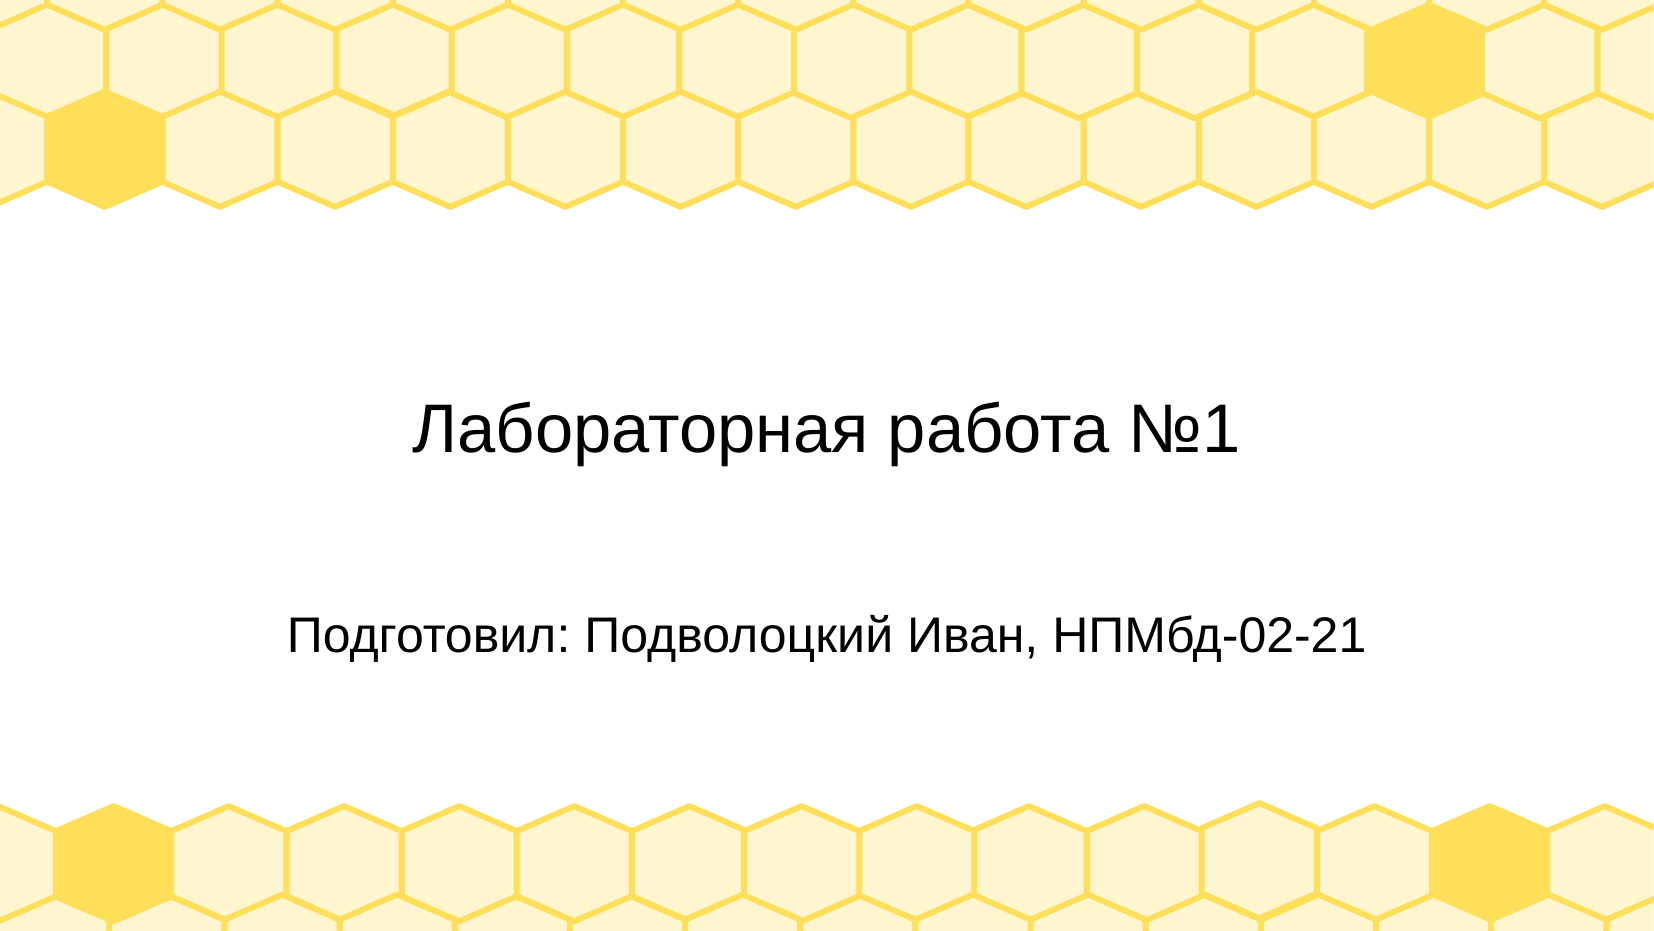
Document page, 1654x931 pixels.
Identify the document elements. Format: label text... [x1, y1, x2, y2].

title Лабораторная работа №1 [88, 324, 1565, 532]
subtitle Подготовил: Подволоцкий Иван, НПМбд-02-21 [88, 561, 1565, 709]
